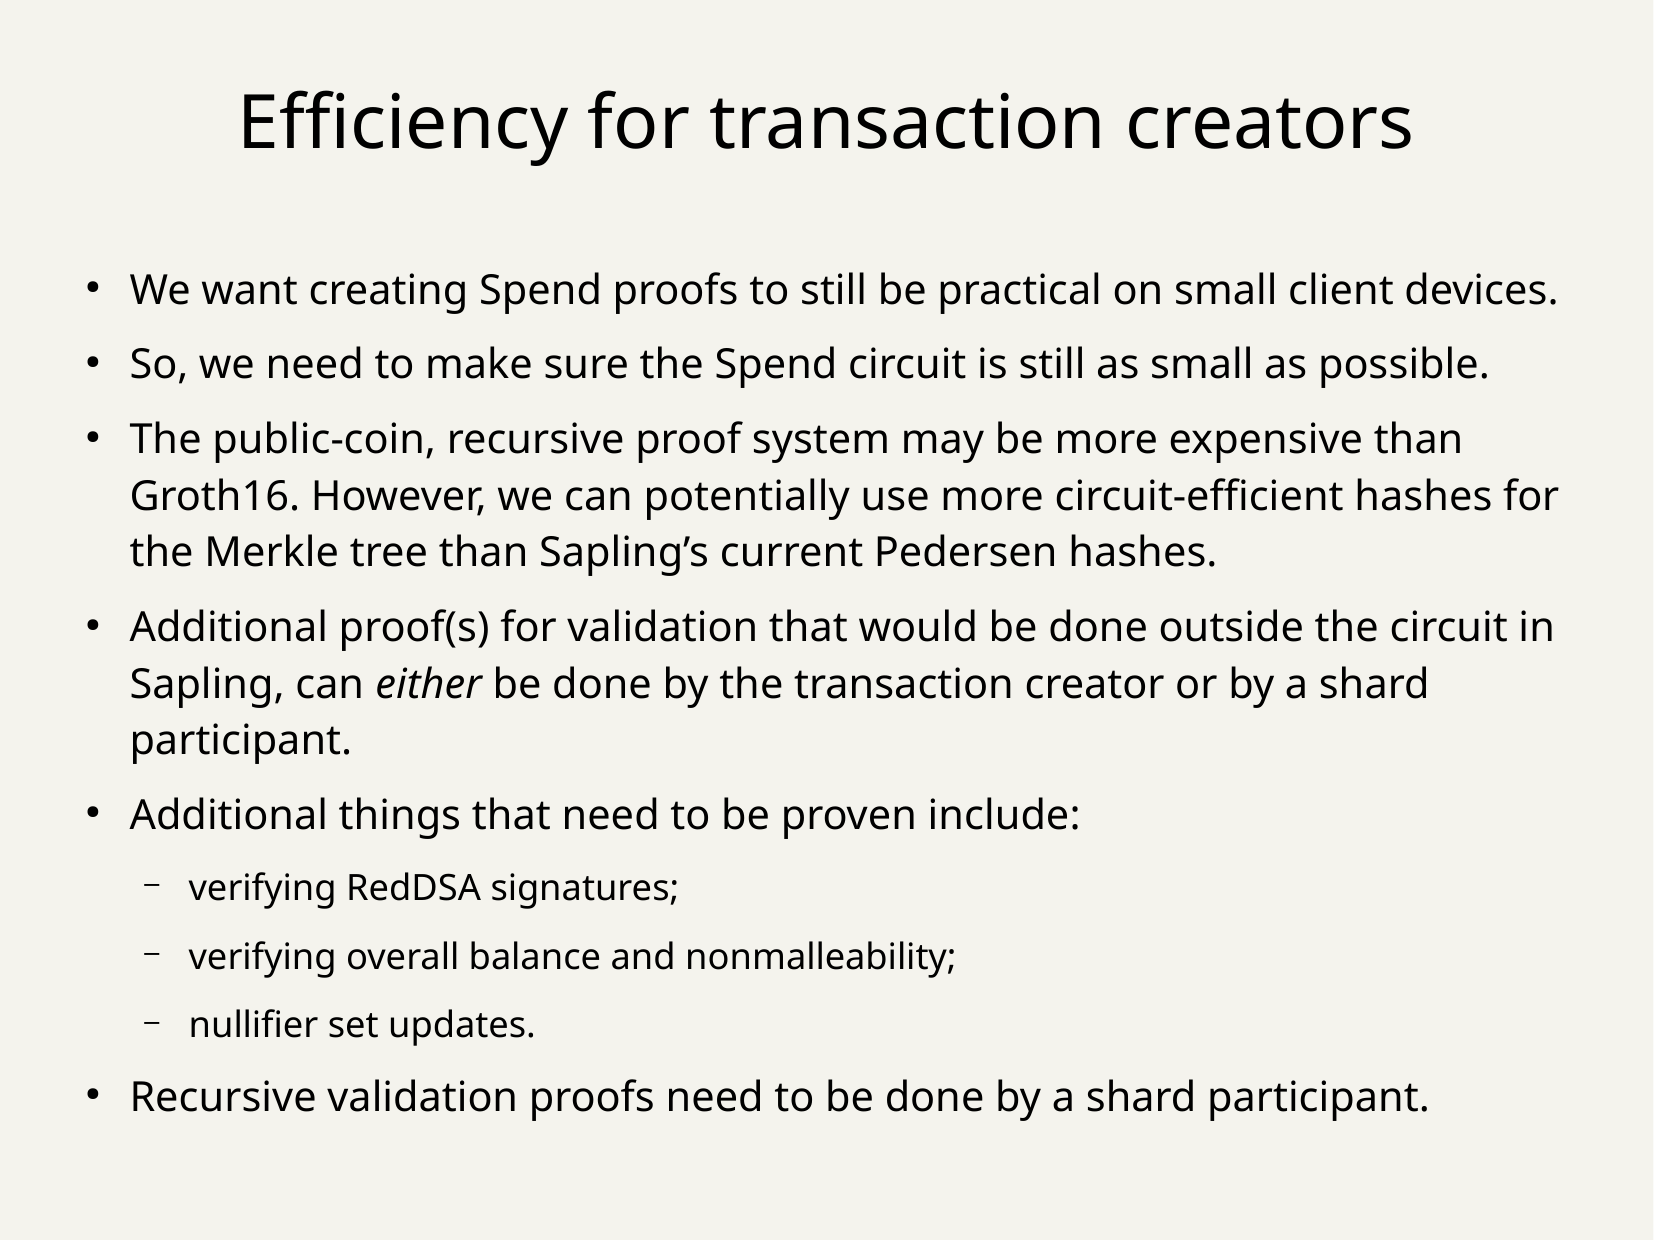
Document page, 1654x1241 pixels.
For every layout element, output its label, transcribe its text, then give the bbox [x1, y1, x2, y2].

list We want creating Spend proofs to still be practical on small client devices. So, we need to make sure the Spend circuit is still as small as possible. The public-coin, recursive proof system may be more expensive than Groth16. However, we can potentially use more circuit-efficient hashes for the Merkle tree than Sapling’s current Pedersen hashes. Additional proof(s) for validation that would be done outside the circuit in Sapling, can either be done by the transaction creator or by a shard participant. Additional things that need to be proven include: verifying RedDSA signatures; verifying overall balance and nonmalleability; nullifier set updates. Recursive validation proofs need to be done by a shard participant. [70, 259, 1571, 1146]
title Efficiency for transaction creators [82, 49, 1571, 189]
